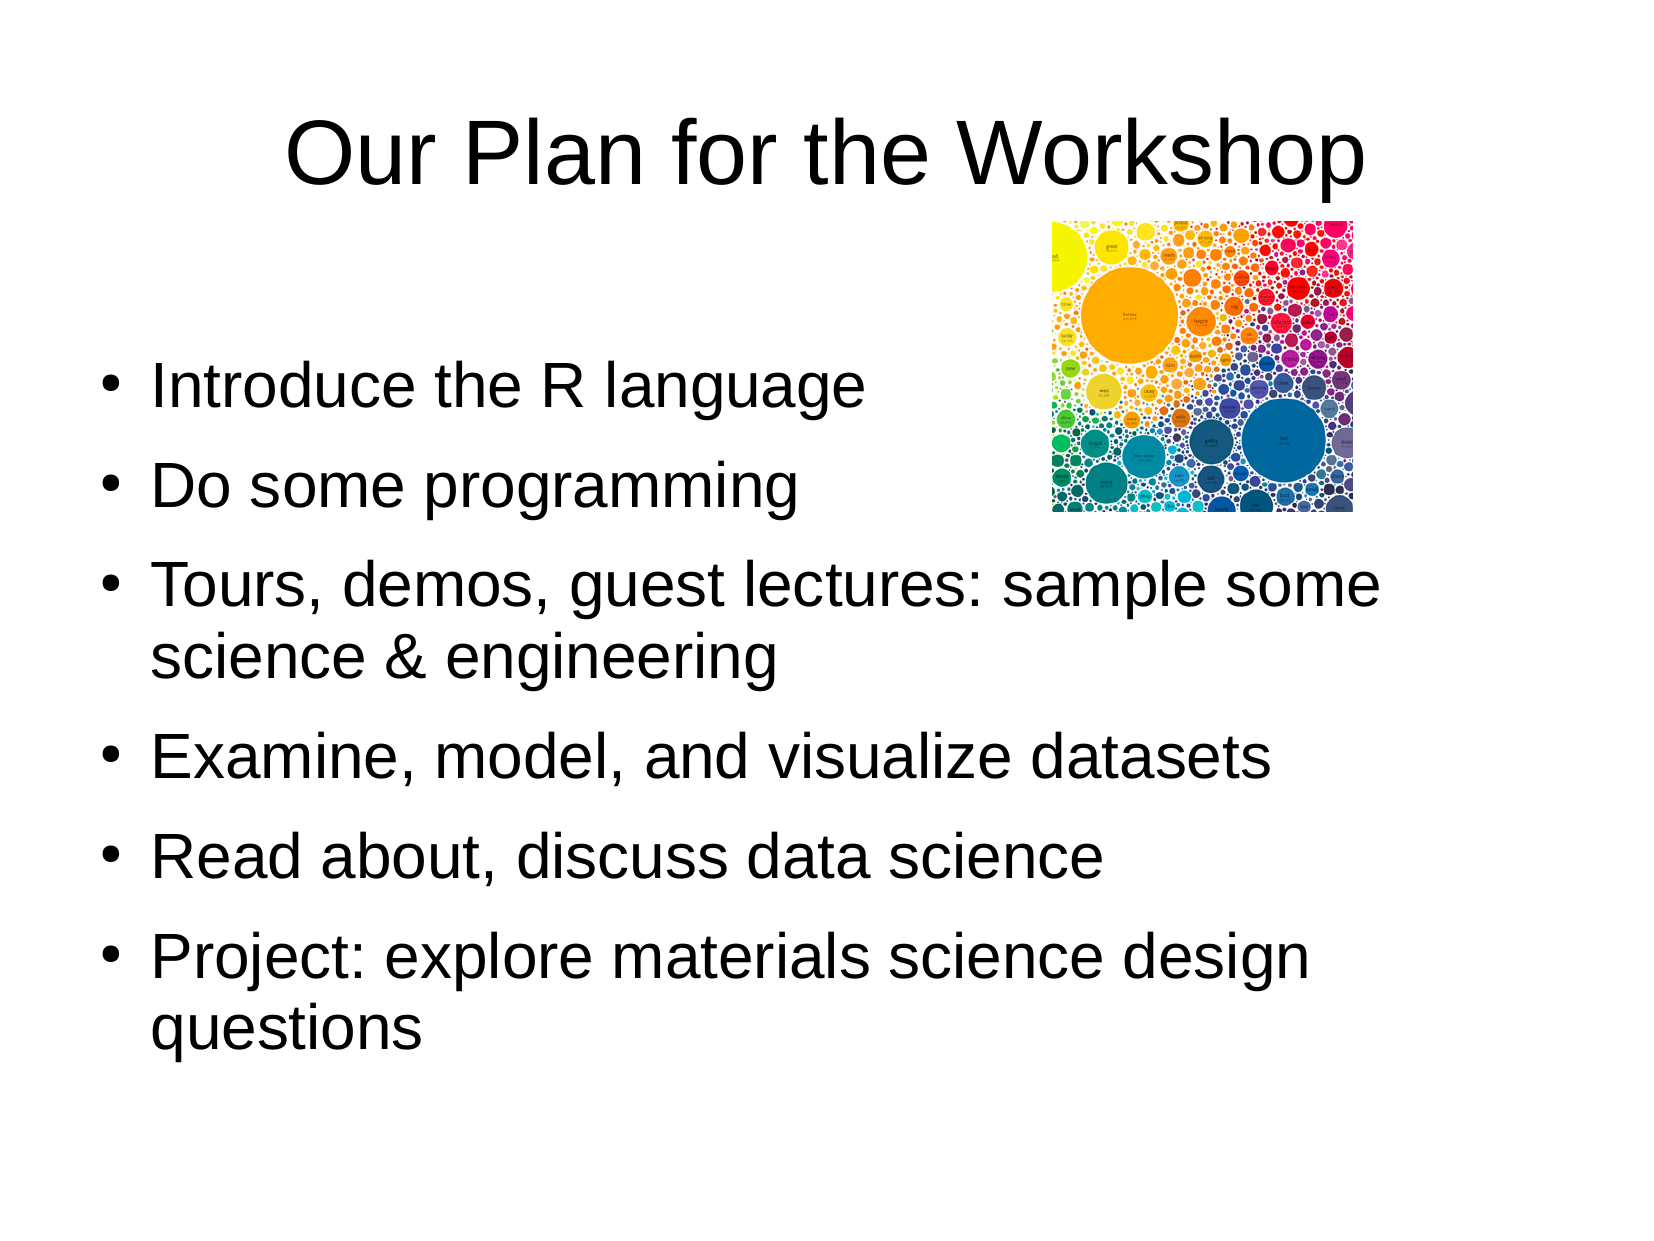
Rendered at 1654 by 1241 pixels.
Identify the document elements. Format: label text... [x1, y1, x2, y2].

title Our Plan for the Workshop [82, 49, 1571, 257]
list Introduce the R language Do some programming Tours, demos, guest lectures: sample some science & engineering Examine, model, and visualize datasets Read about, discuss data science Project: explore materials science design questions [82, 349, 1538, 1069]
picture [1052, 221, 1353, 512]
